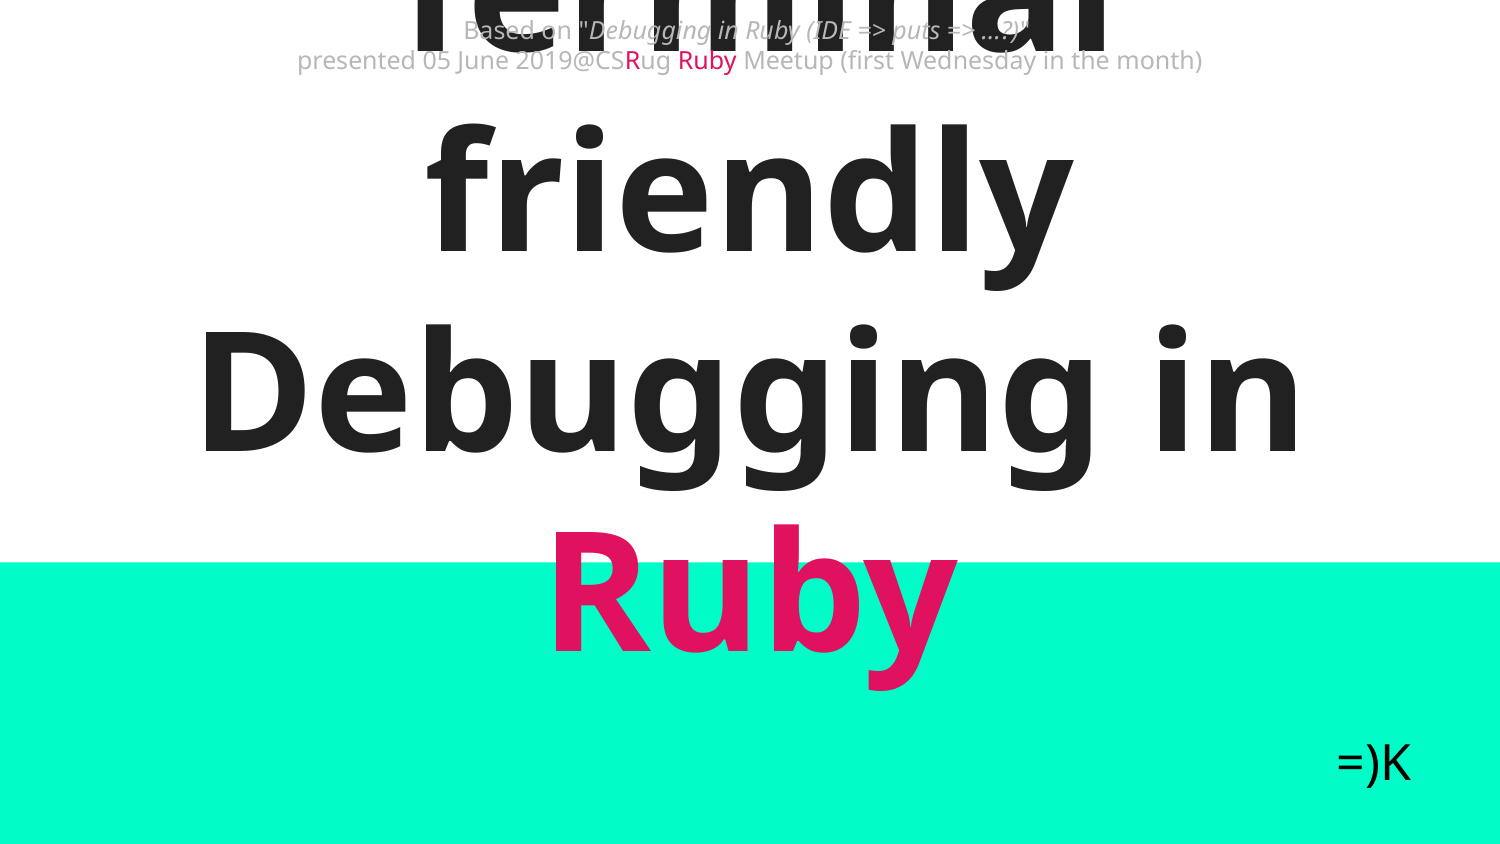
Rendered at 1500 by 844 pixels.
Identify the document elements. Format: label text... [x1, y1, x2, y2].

title Terminal friendly Debugging in Ruby [51, 64, 1449, 506]
text_box Based on "Debugging in Ruby (IDE => puts => ...?)" presented 05 June 2019@CSRug Ruby Meetup (first Wednesday in the month) [92, 0, 1408, 83]
text_box =)K [1321, 715, 1449, 805]
